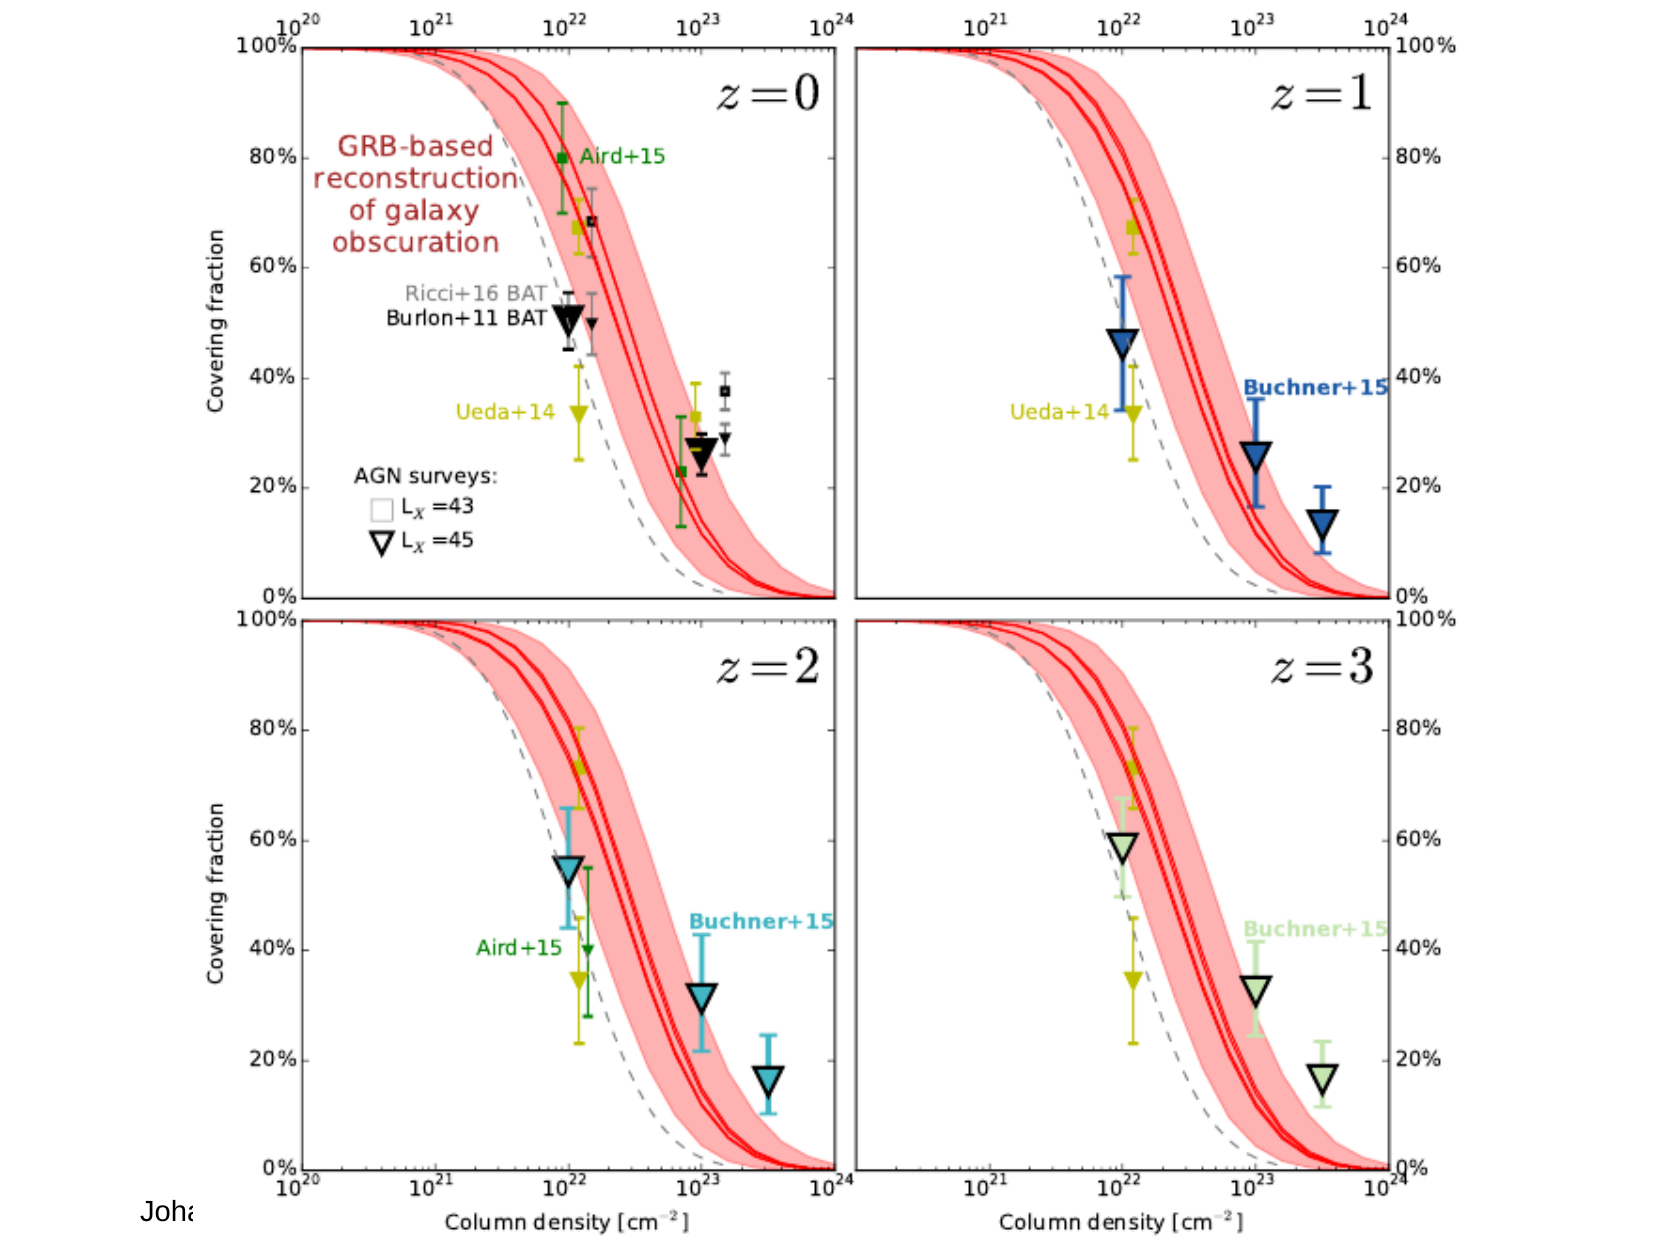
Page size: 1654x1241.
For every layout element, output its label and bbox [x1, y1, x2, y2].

picture [193, 4, 1467, 1241]
